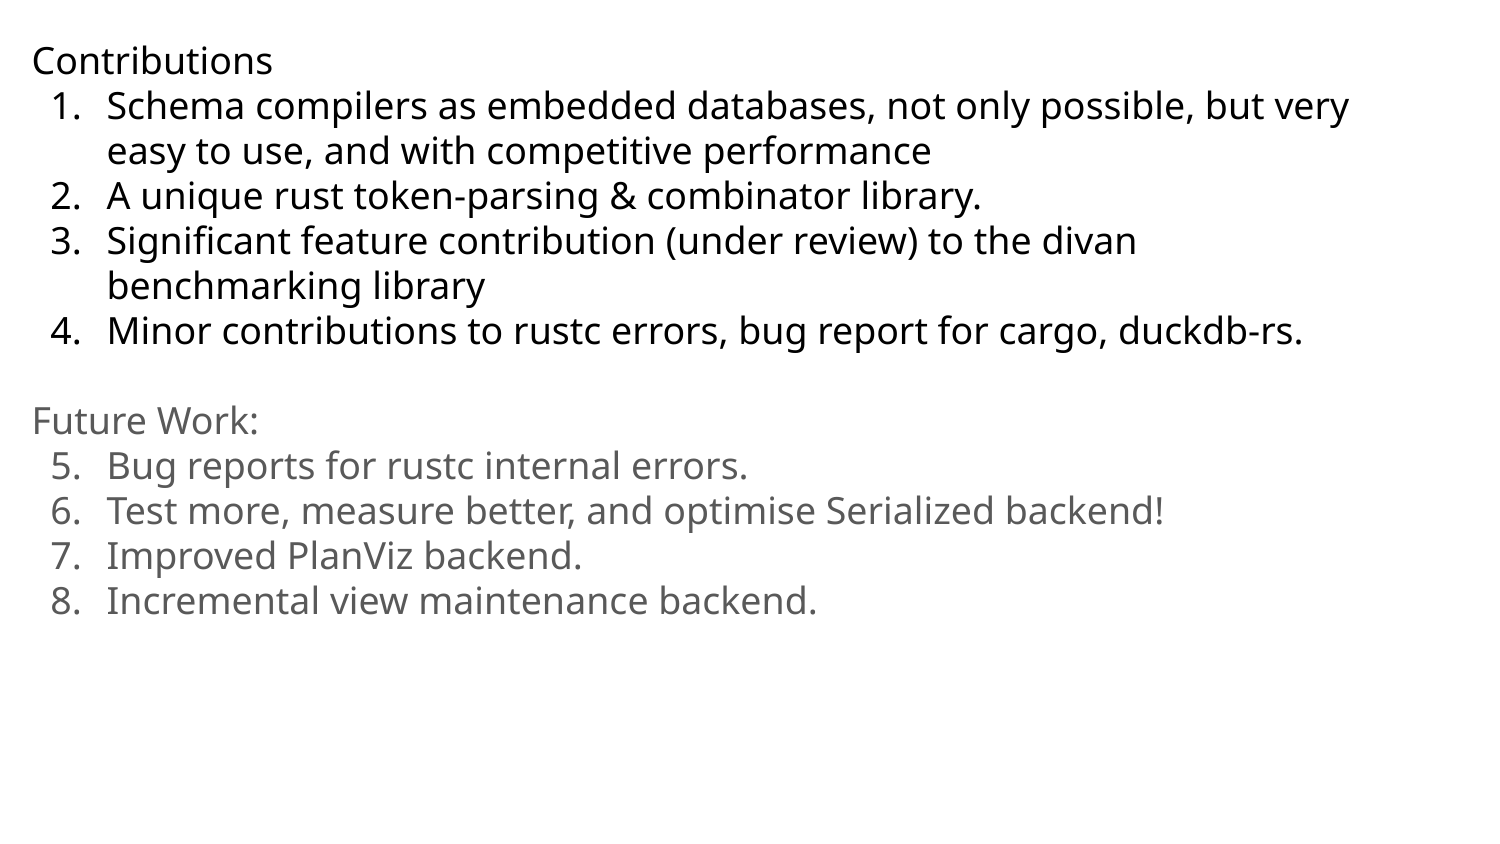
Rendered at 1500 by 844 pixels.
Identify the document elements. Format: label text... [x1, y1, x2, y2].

text_box Contributions Schema compilers as embedded databases, not only possible, but very easy to use, and with competitive performance A unique rust token-parsing & combinator library. Significant feature contribution (under review) to the divan benchmarking library Minor contributions to rustc errors, bug report for cargo, duckdb-rs. Future Work: Bug reports for rustc internal errors. Test more, measure better, and optimise Serialized backend! Improved PlanViz backend. Incremental view maintenance backend. [16, 22, 1377, 715]
